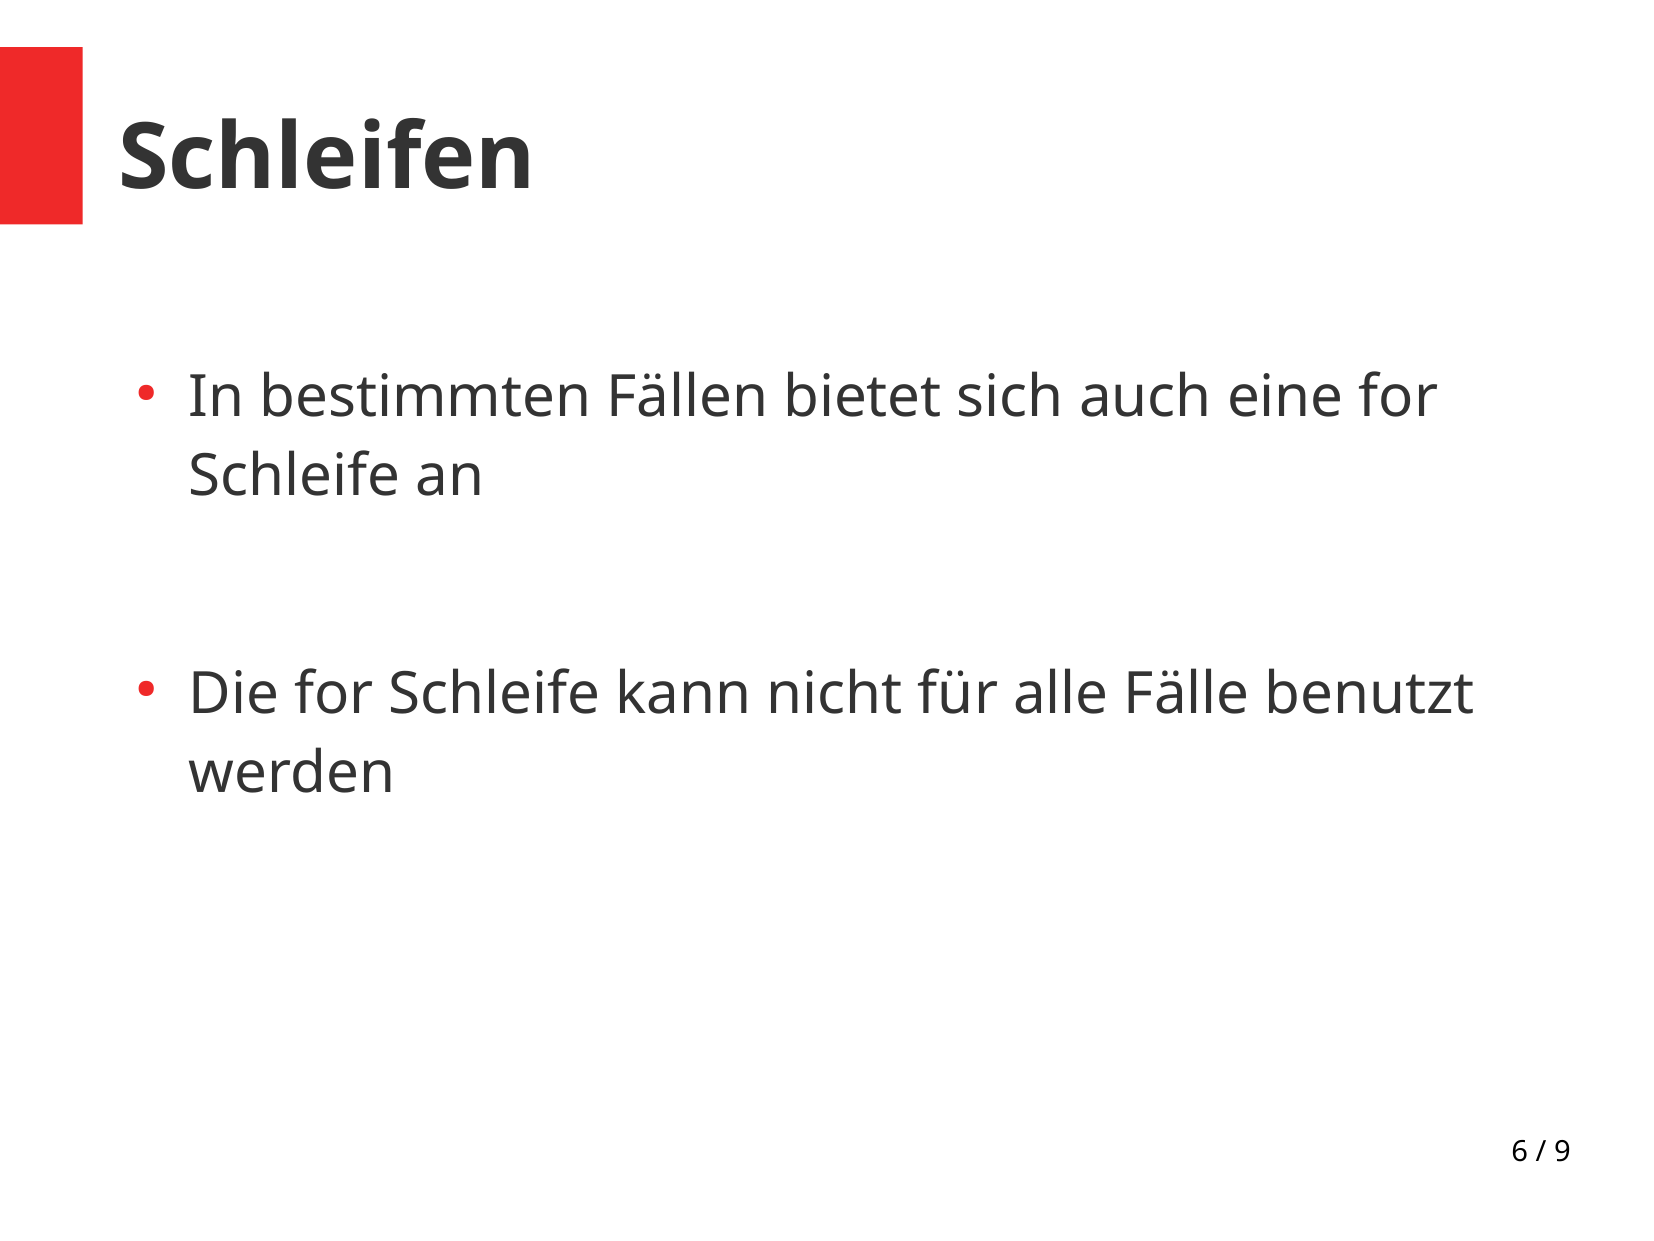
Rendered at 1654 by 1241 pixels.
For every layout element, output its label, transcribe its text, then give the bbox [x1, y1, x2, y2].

list In bestimmten Fällen bietet sich auch eine for Schleife an Die for Schleife kann nicht für alle Fälle benutzt werden [118, 354, 1536, 1074]
title Schleifen [118, 49, 1571, 257]
